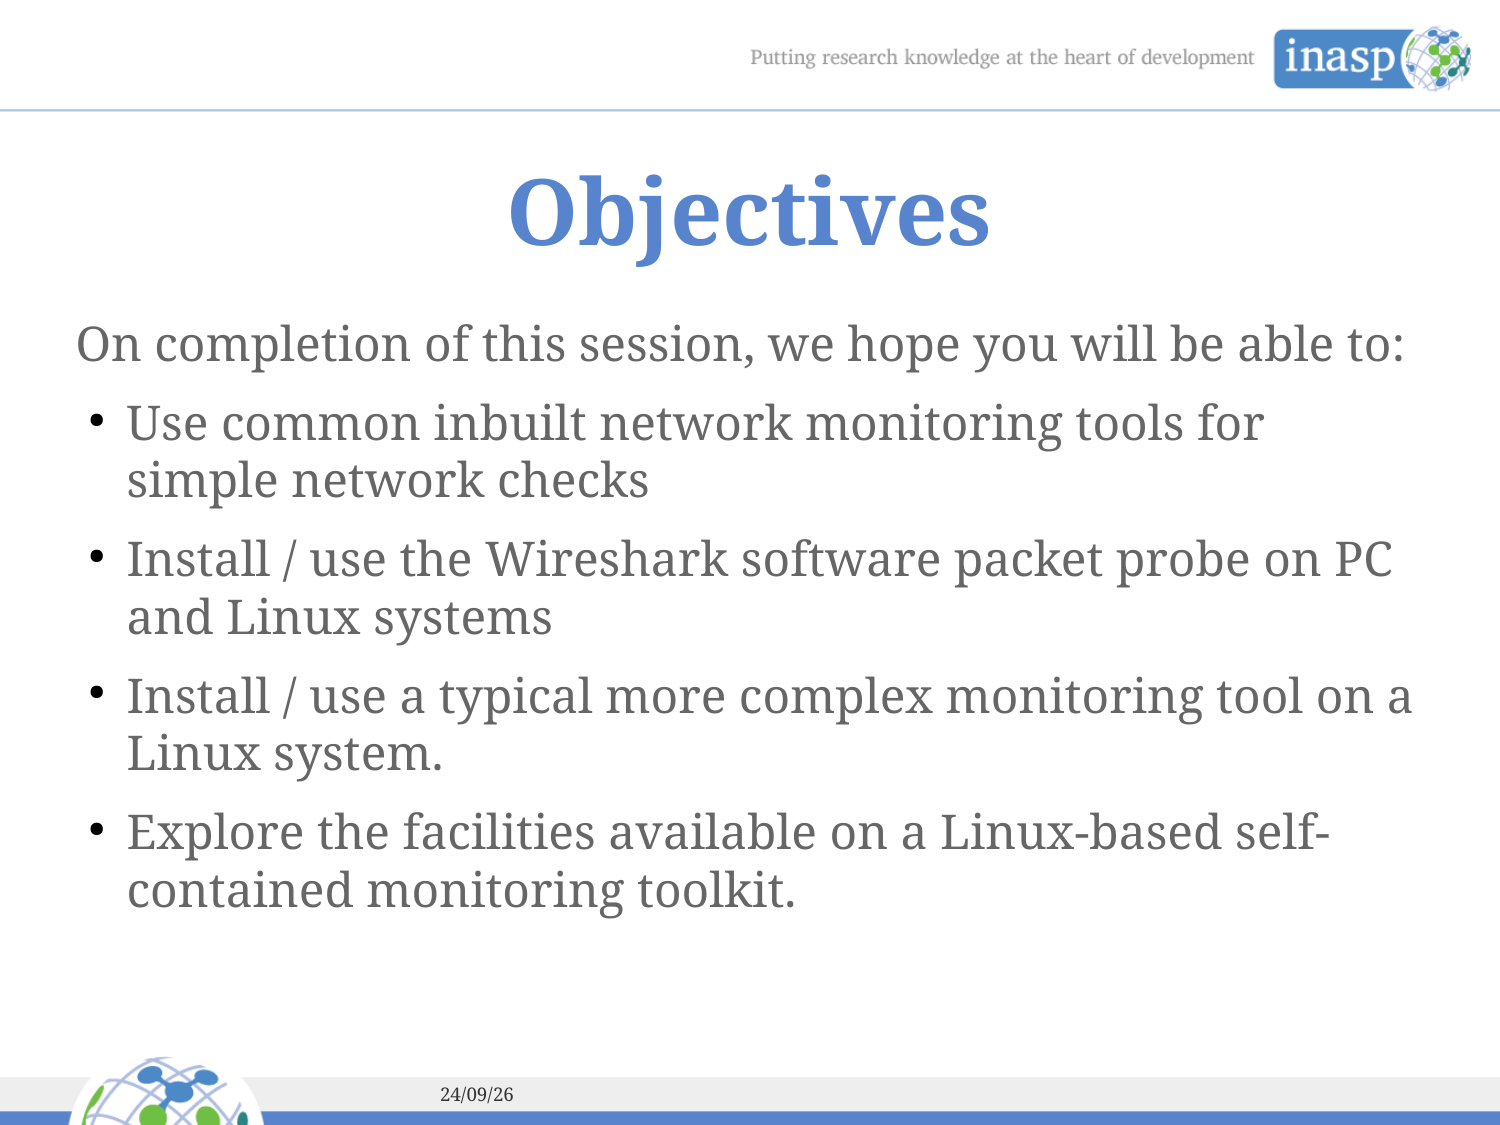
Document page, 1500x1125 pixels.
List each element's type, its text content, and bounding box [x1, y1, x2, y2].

list On completion of this session, we hope you will be able to: Use common inbuilt network monitoring tools for simple network checks Install / use the Wireshark software packet probe on PC and Linux systems Install / use a typical more complex monitoring tool on a Linux system. Explore the facilities available on a Linux-based self-contained monitoring toolkit. [75, 313, 1426, 967]
picture [0, 0, 1500, 1125]
title Objectives [75, 129, 1426, 313]
